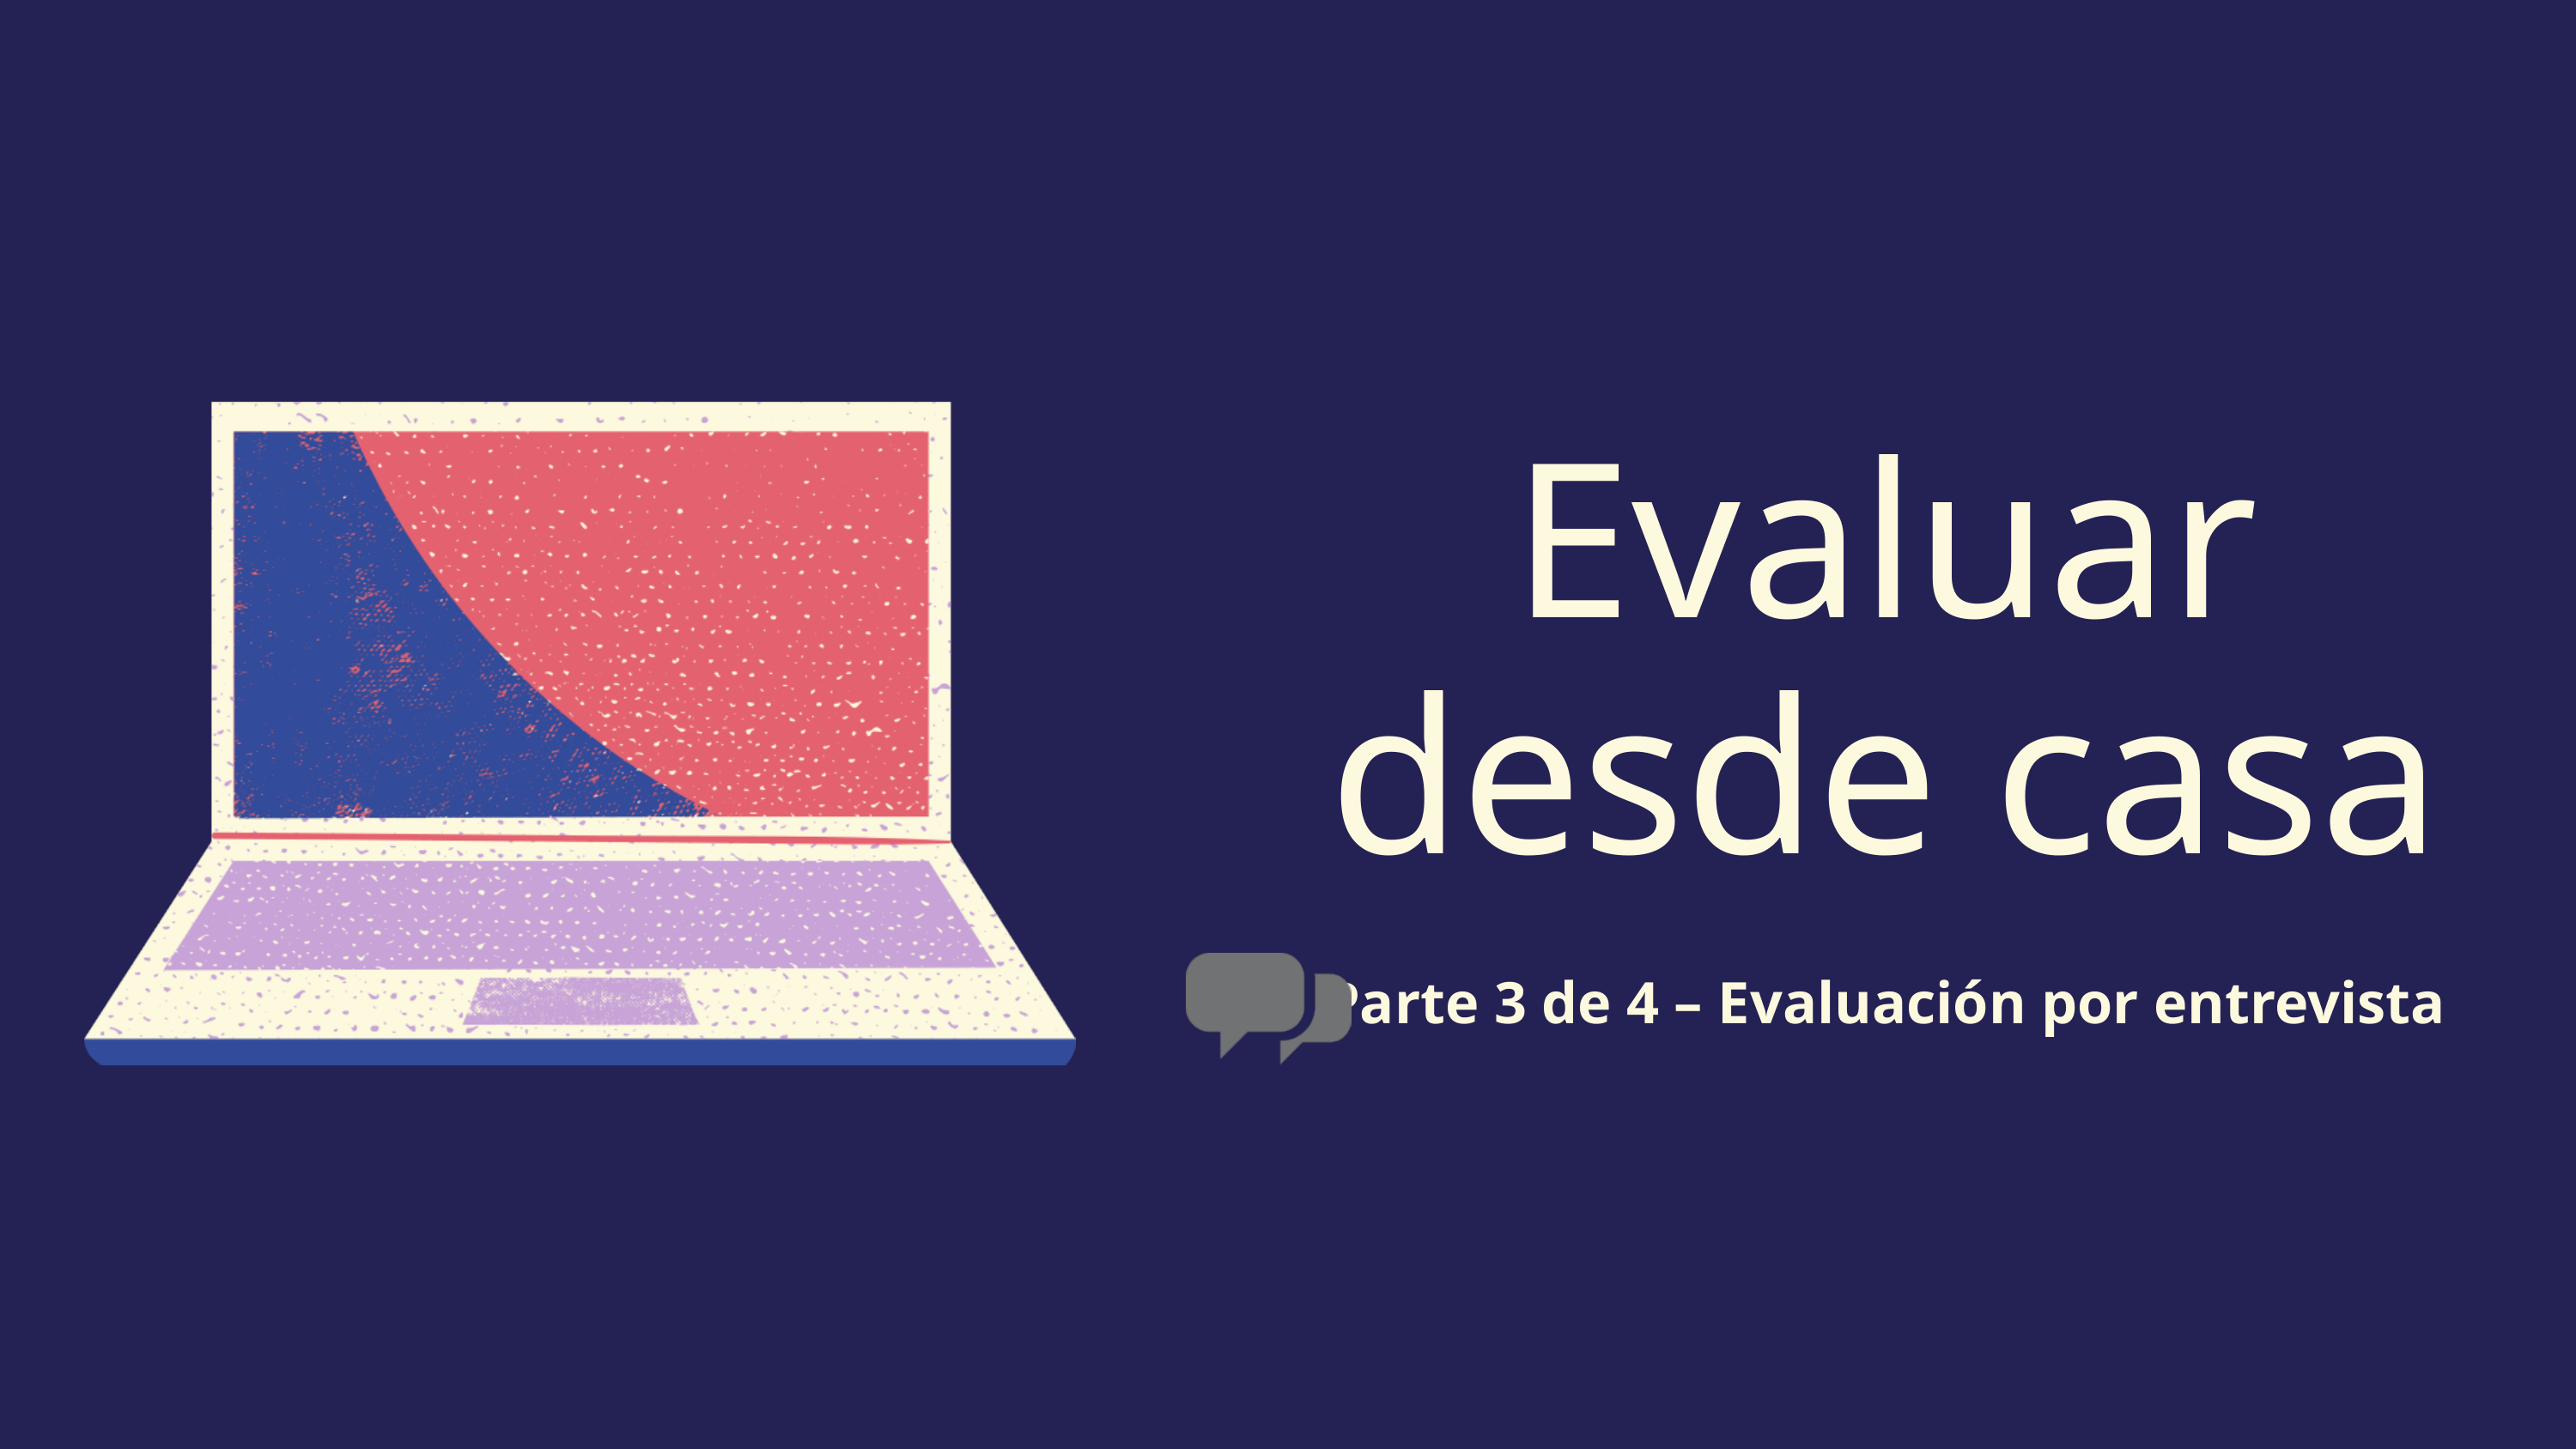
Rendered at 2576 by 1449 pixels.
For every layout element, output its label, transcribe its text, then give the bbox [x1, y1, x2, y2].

text_box Evaluar desde casa [1194, 424, 2576, 897]
picture [1186, 953, 1352, 1065]
picture [84, 402, 1076, 1065]
text_box Parte 3 de 4 – Evaluación por entrevista [1352, 975, 2576, 1036]
